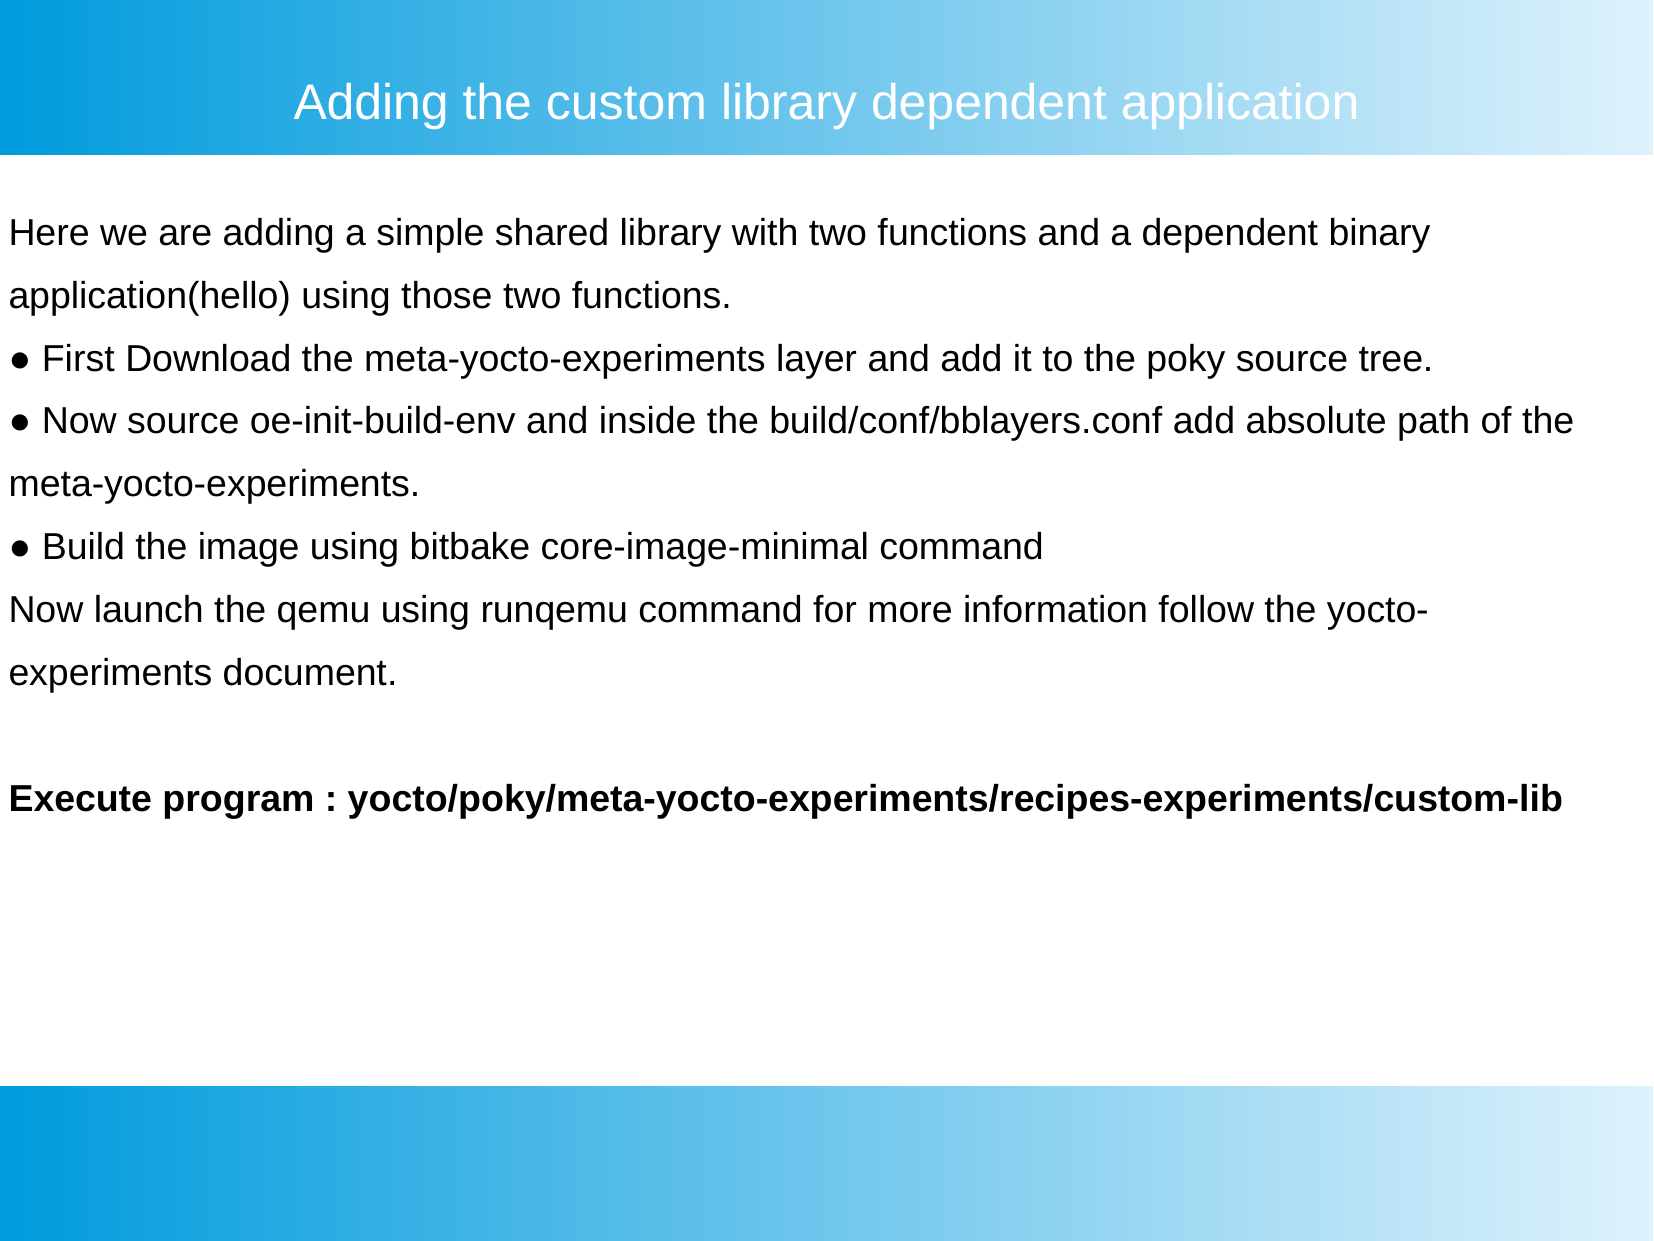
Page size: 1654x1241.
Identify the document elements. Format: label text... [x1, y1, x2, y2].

title Adding the custom library dependent application [82, 49, 1571, 155]
text_box Here we are adding a simple shared library with two functions and a dependent binary application(hello) using those two functions. ● First Download the meta-yocto-experiments layer and add it to the poky source tree. ● Now source oe-init-build-env and inside the build/conf/bblayers.conf add absolute path of the meta-yocto-experiments. ● Build the image using bitbake core-image-minimal command Now launch the qemu using runqemu command for more information follow the yocto- experiments document. Execute program : yocto/poky/meta-yocto-experiments/recipes-experiments/custom-lib [0, 182, 1590, 828]
